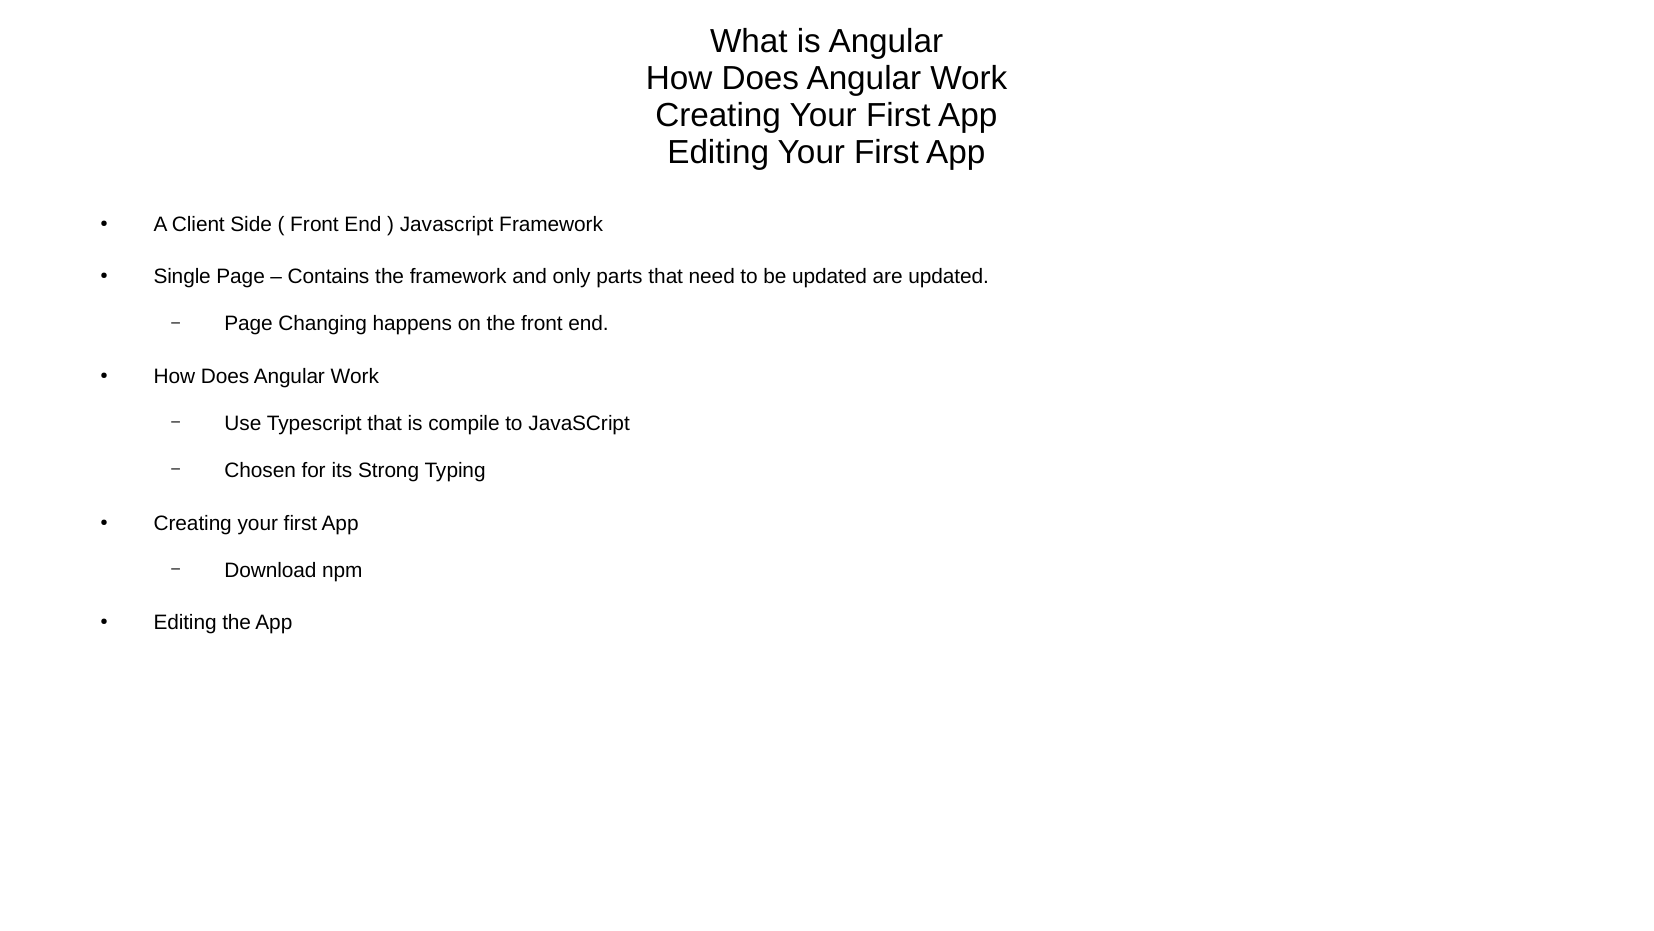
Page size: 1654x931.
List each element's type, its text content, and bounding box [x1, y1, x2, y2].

list A Client Side ( Front End ) Javascript Framework Single Page – Contains the framework and only parts that need to be updated are updated. Page Changing happens on the front end. How Does Angular Work Use Typescript that is compile to JavaSCript Chosen for its Strong Typing Creating your first App Download npm Editing the App [82, 212, 1636, 893]
title What is Angular How Does Angular Work Creating Your First App Editing Your First App [82, 21, 1571, 208]
